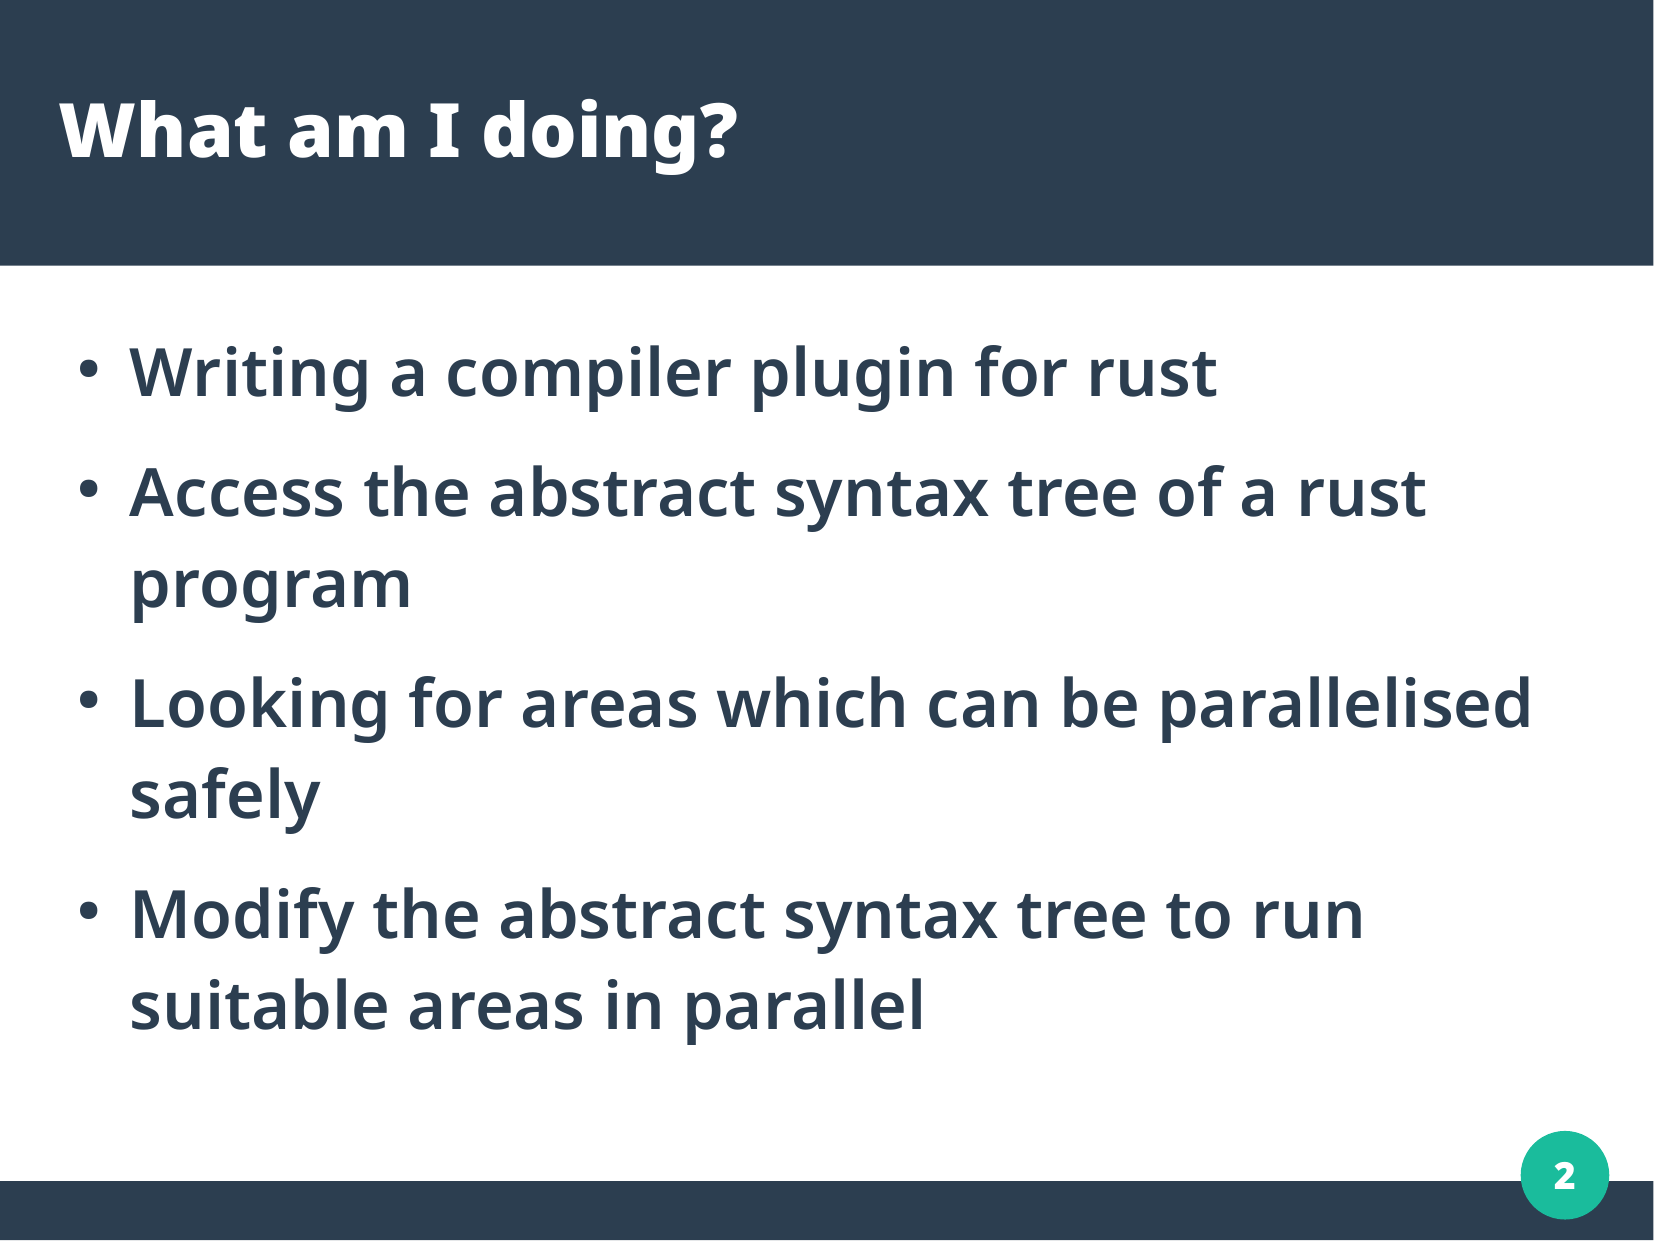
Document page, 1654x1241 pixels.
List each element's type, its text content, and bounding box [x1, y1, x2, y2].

title What am I doing? [59, 49, 1595, 207]
list Writing a compiler plugin for rust Access the abstract syntax tree of a rust program Looking for areas which can be parallelised safely Modify the abstract syntax tree to run suitable areas in parallel [59, 324, 1595, 1152]
